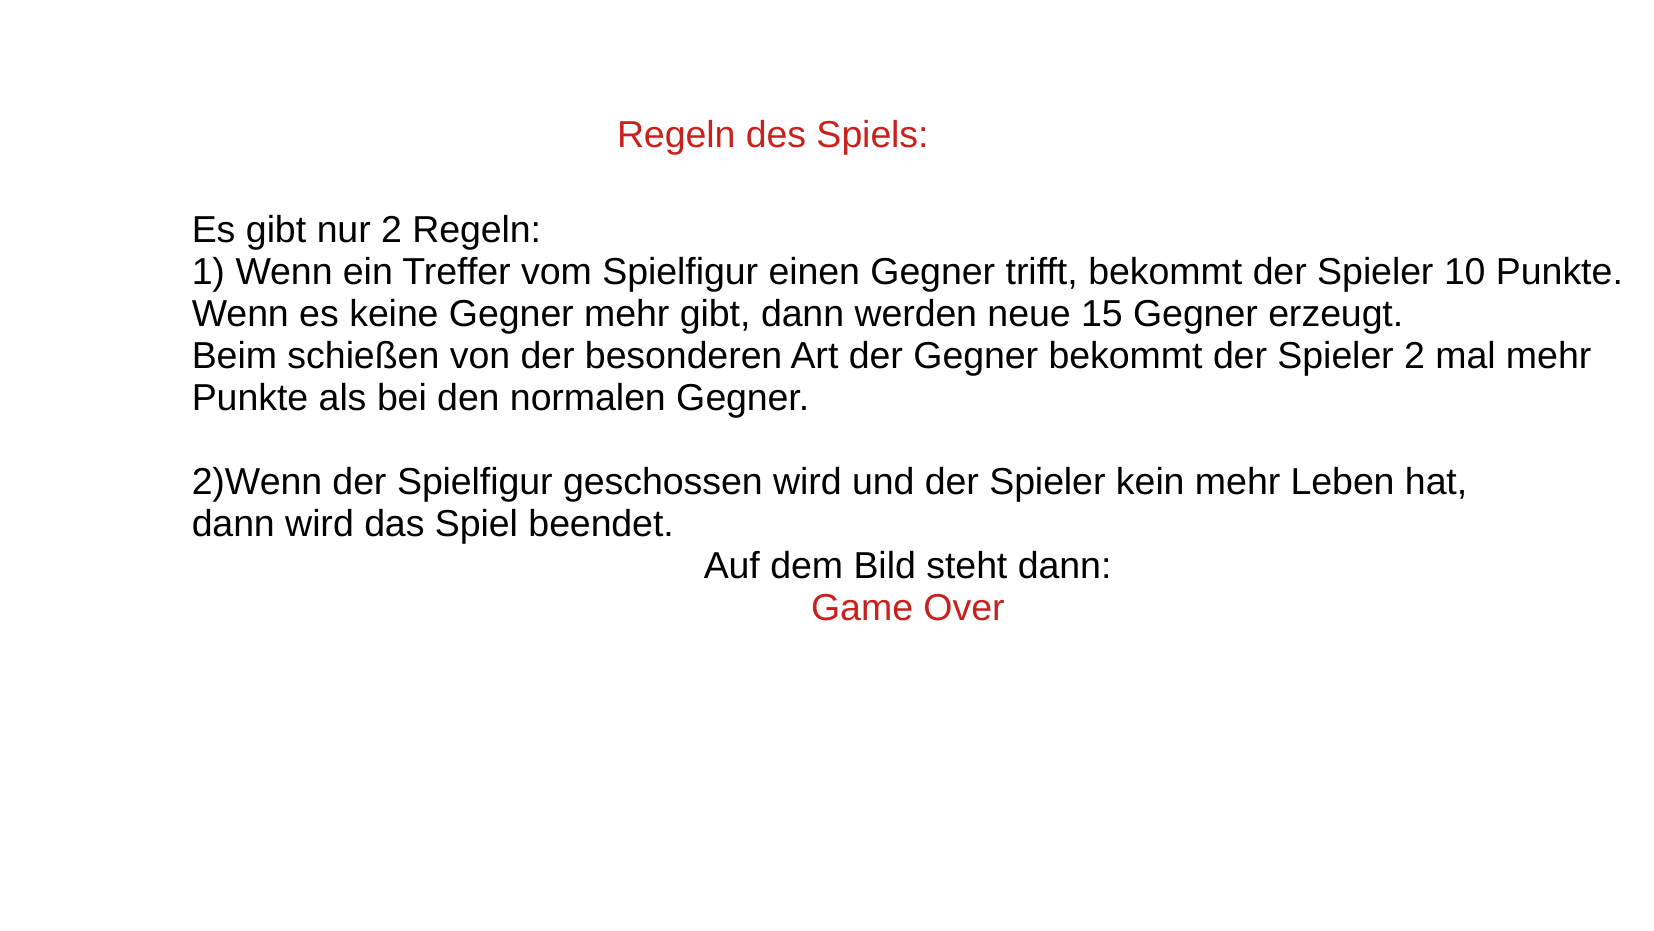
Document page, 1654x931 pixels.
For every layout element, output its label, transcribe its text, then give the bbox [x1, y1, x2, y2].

text_box Es gibt nur 2 Regeln: 1) Wenn ein Treffer vom Spielfigur einen Gegner trifft, bekommt der Spieler 10 Punkte. Wenn es keine Gegner mehr gibt, dann werden neue 15 Gegner erzeugt. Beim schießen von der besonderen Art der Gegner bekommt der Spieler 2 mal mehr Punkte als bei den normalen Gegner. 2)Wenn der Spielfigur geschossen wird und der Spieler kein mehr Leben hat, dann wird das Spiel beendet. Auf dem Bild steht dann: Game Over [177, 200, 1639, 636]
text_box Regeln des Spiels: [602, 106, 944, 164]
